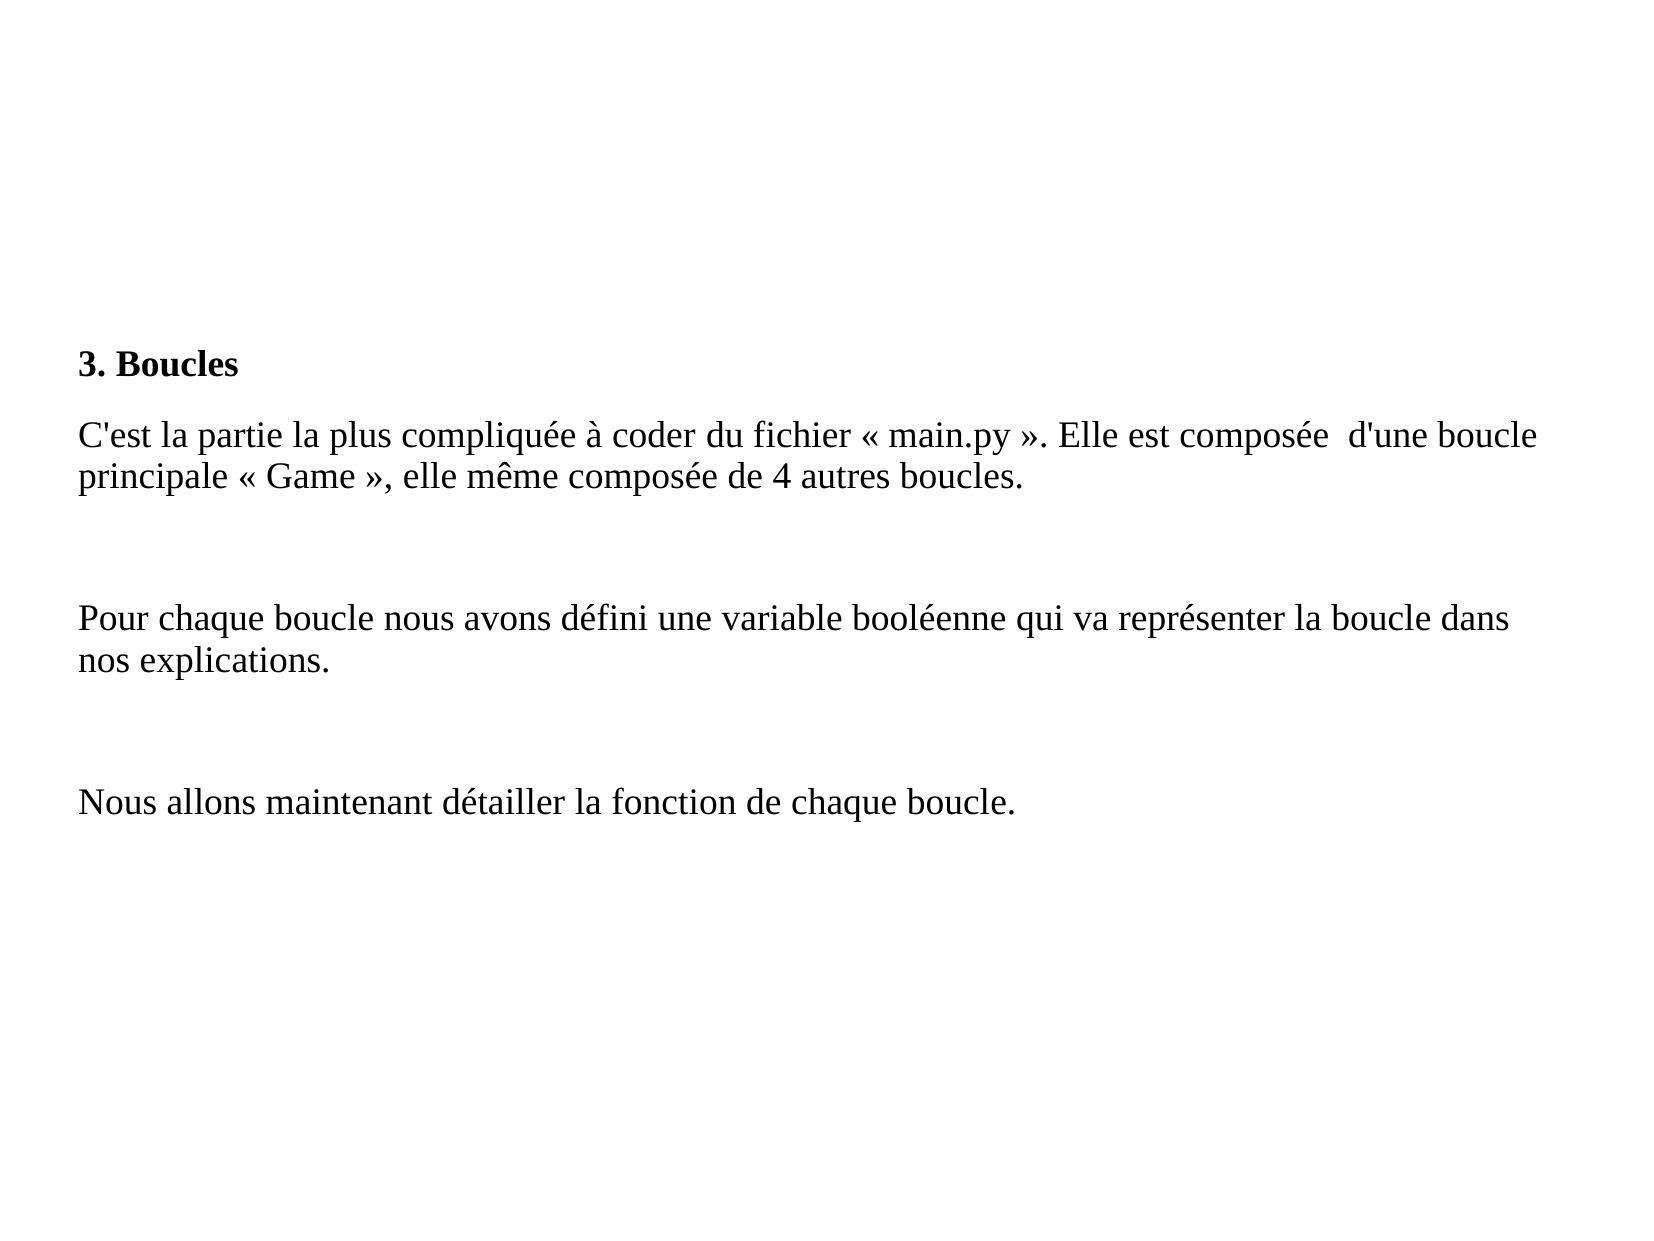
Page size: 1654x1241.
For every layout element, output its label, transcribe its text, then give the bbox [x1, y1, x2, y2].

list 3. Boucles C'est la partie la plus compliquée à coder du fichier « main.py ». Elle est composée d'une boucle principale « Game », elle même composée de 4 autres boucles. Pour chaque boucle nous avons défini une variable booléenne qui va représenter la boucle dans nos explications. Nous allons maintenant détailler la fonction de chaque boucle. [78, 342, 1567, 1161]
